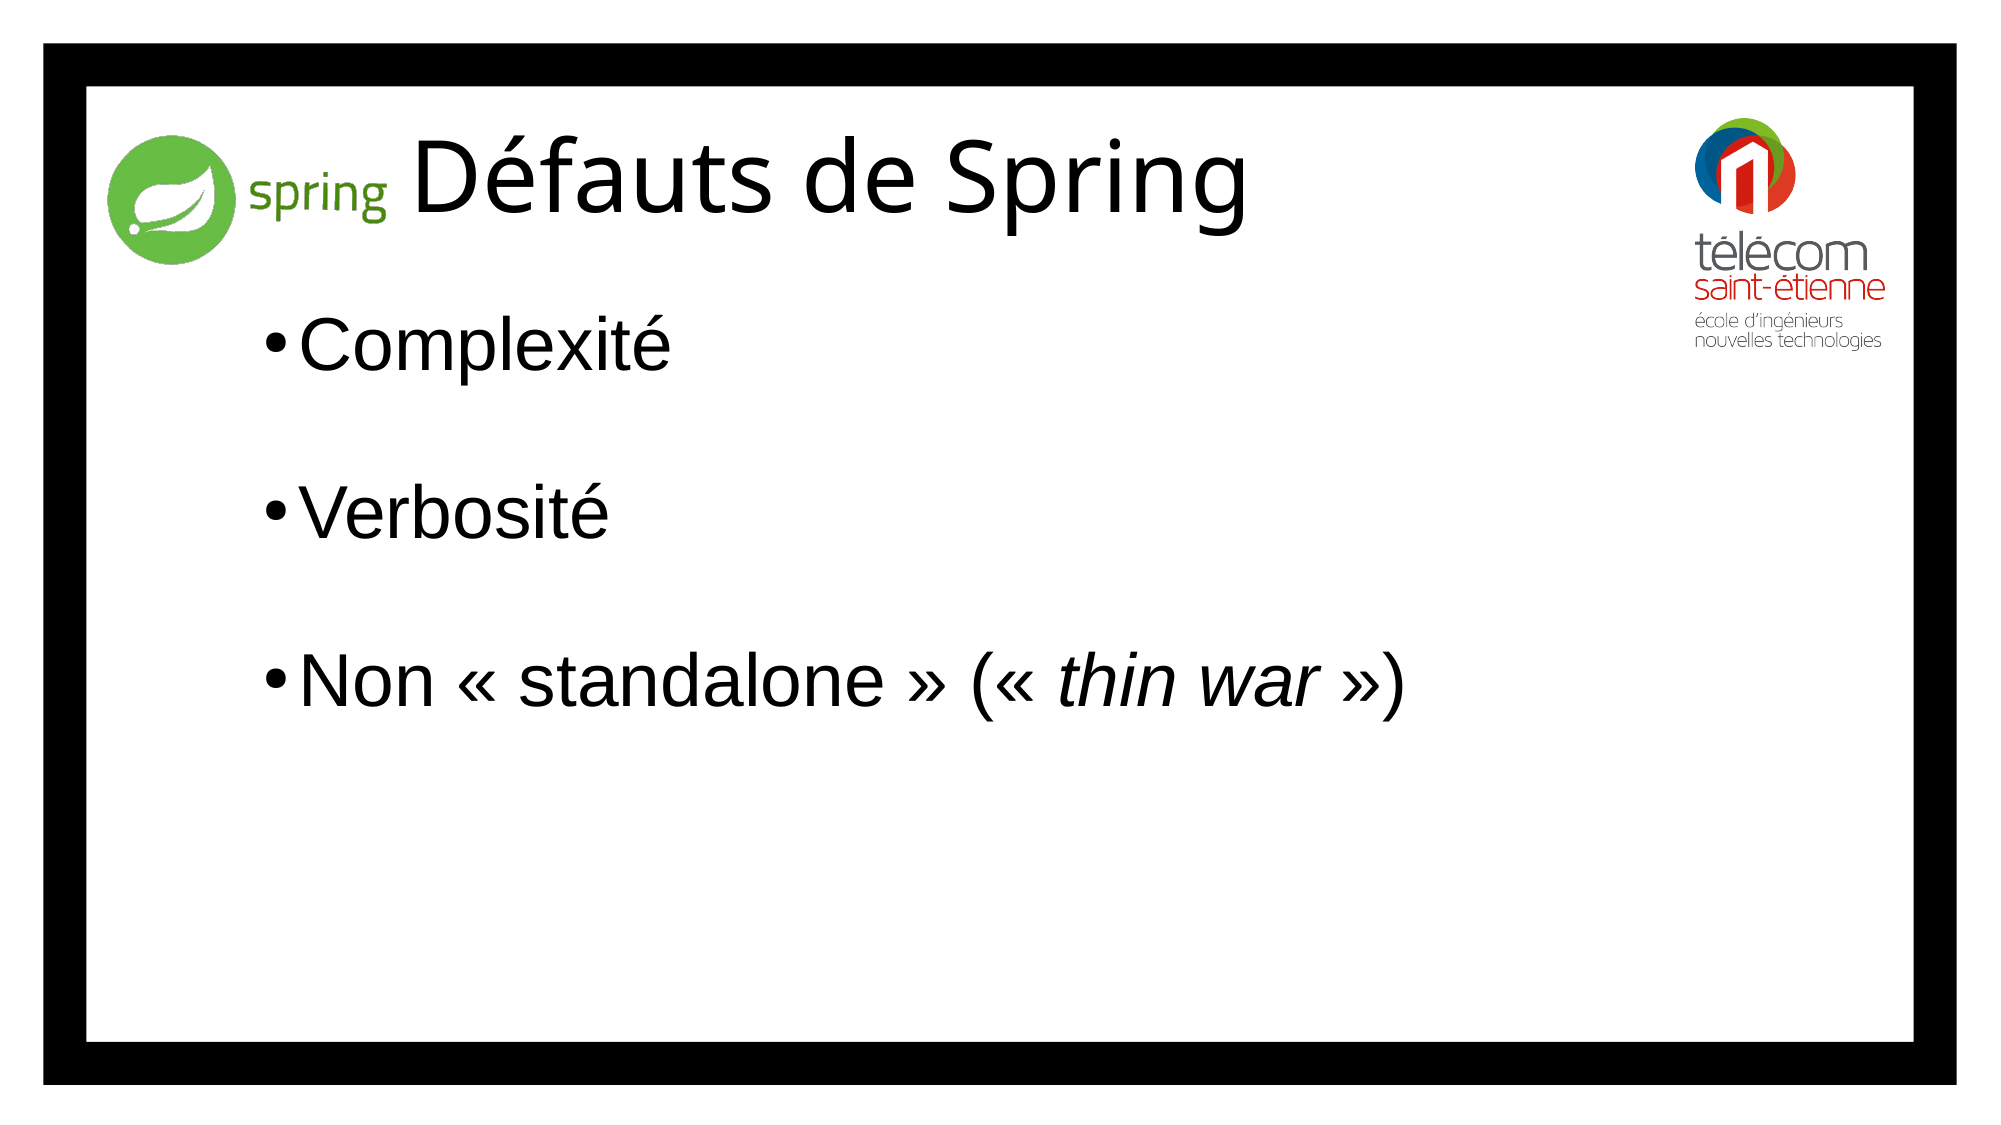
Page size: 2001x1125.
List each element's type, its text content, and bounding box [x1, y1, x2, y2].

picture [106, 129, 390, 272]
title Défauts de Spring [389, 105, 1869, 272]
text_box Complexité Verbosité Non « standalone » (« thin war ») [248, 295, 1878, 1028]
picture [1695, 118, 1885, 351]
